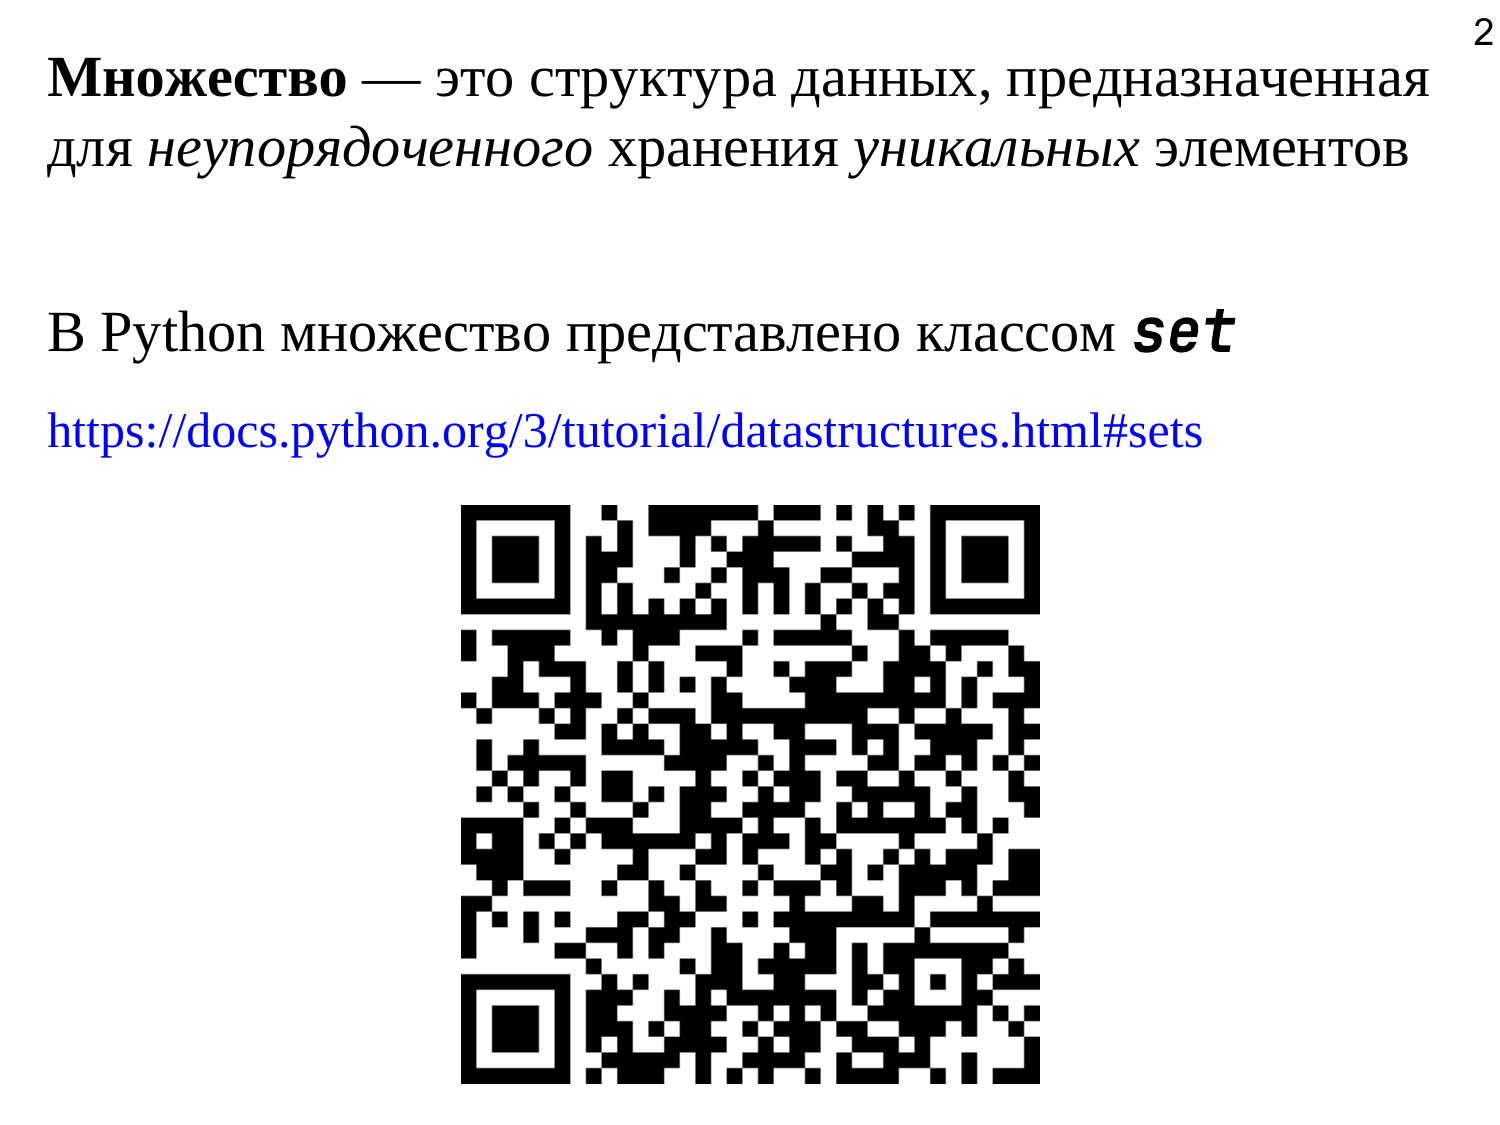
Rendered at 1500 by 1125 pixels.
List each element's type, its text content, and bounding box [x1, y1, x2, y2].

text_box В Python множество представлено классом set [47, 285, 1371, 389]
text_box Множество — это структура данных, предназначенная для неупорядоченного хранения уникальных элементов [47, 31, 1465, 537]
text_box https://docs.python.org/3/tutorial/datastructures.html#sets [47, 389, 1453, 460]
picture [461, 505, 1040, 1084]
